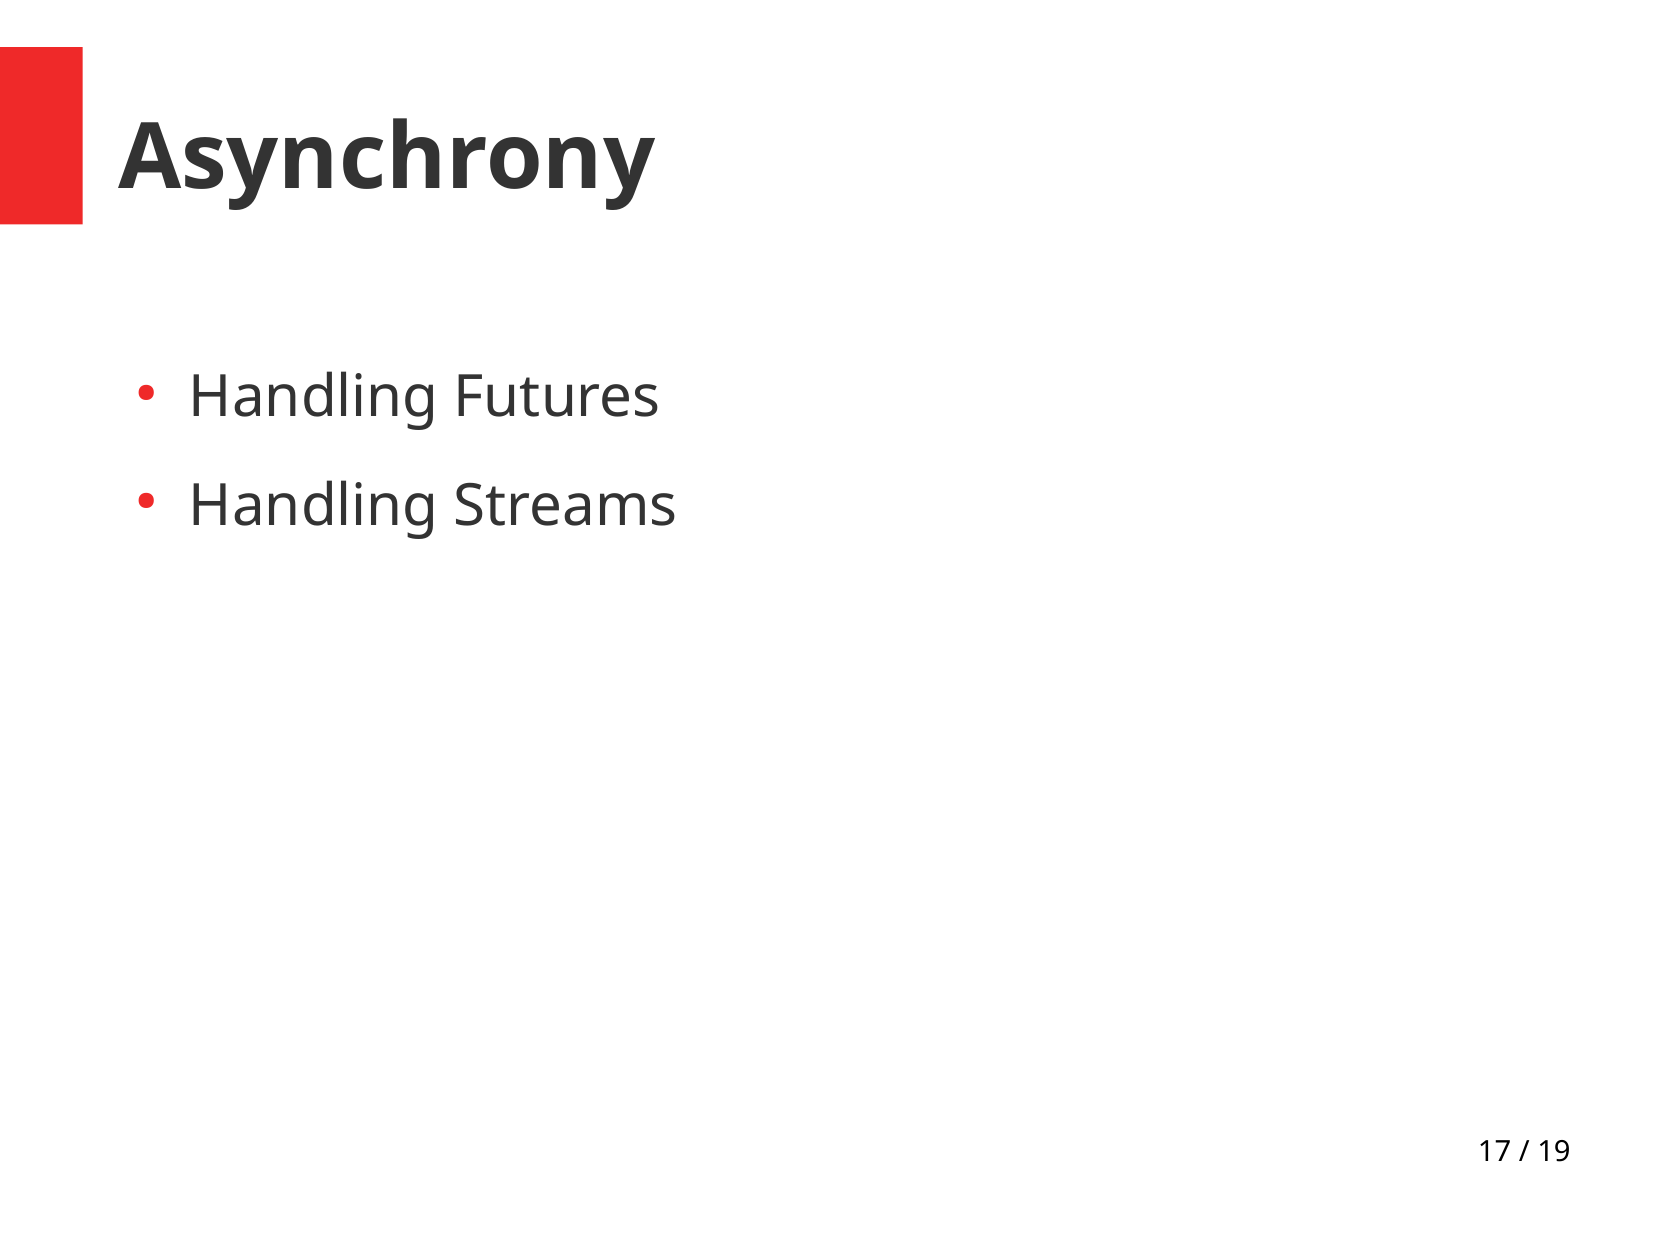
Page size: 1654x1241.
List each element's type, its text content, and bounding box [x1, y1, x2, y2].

title Asynchrony [118, 49, 1571, 257]
list Handling Futures Handling Streams [118, 354, 1536, 1074]
